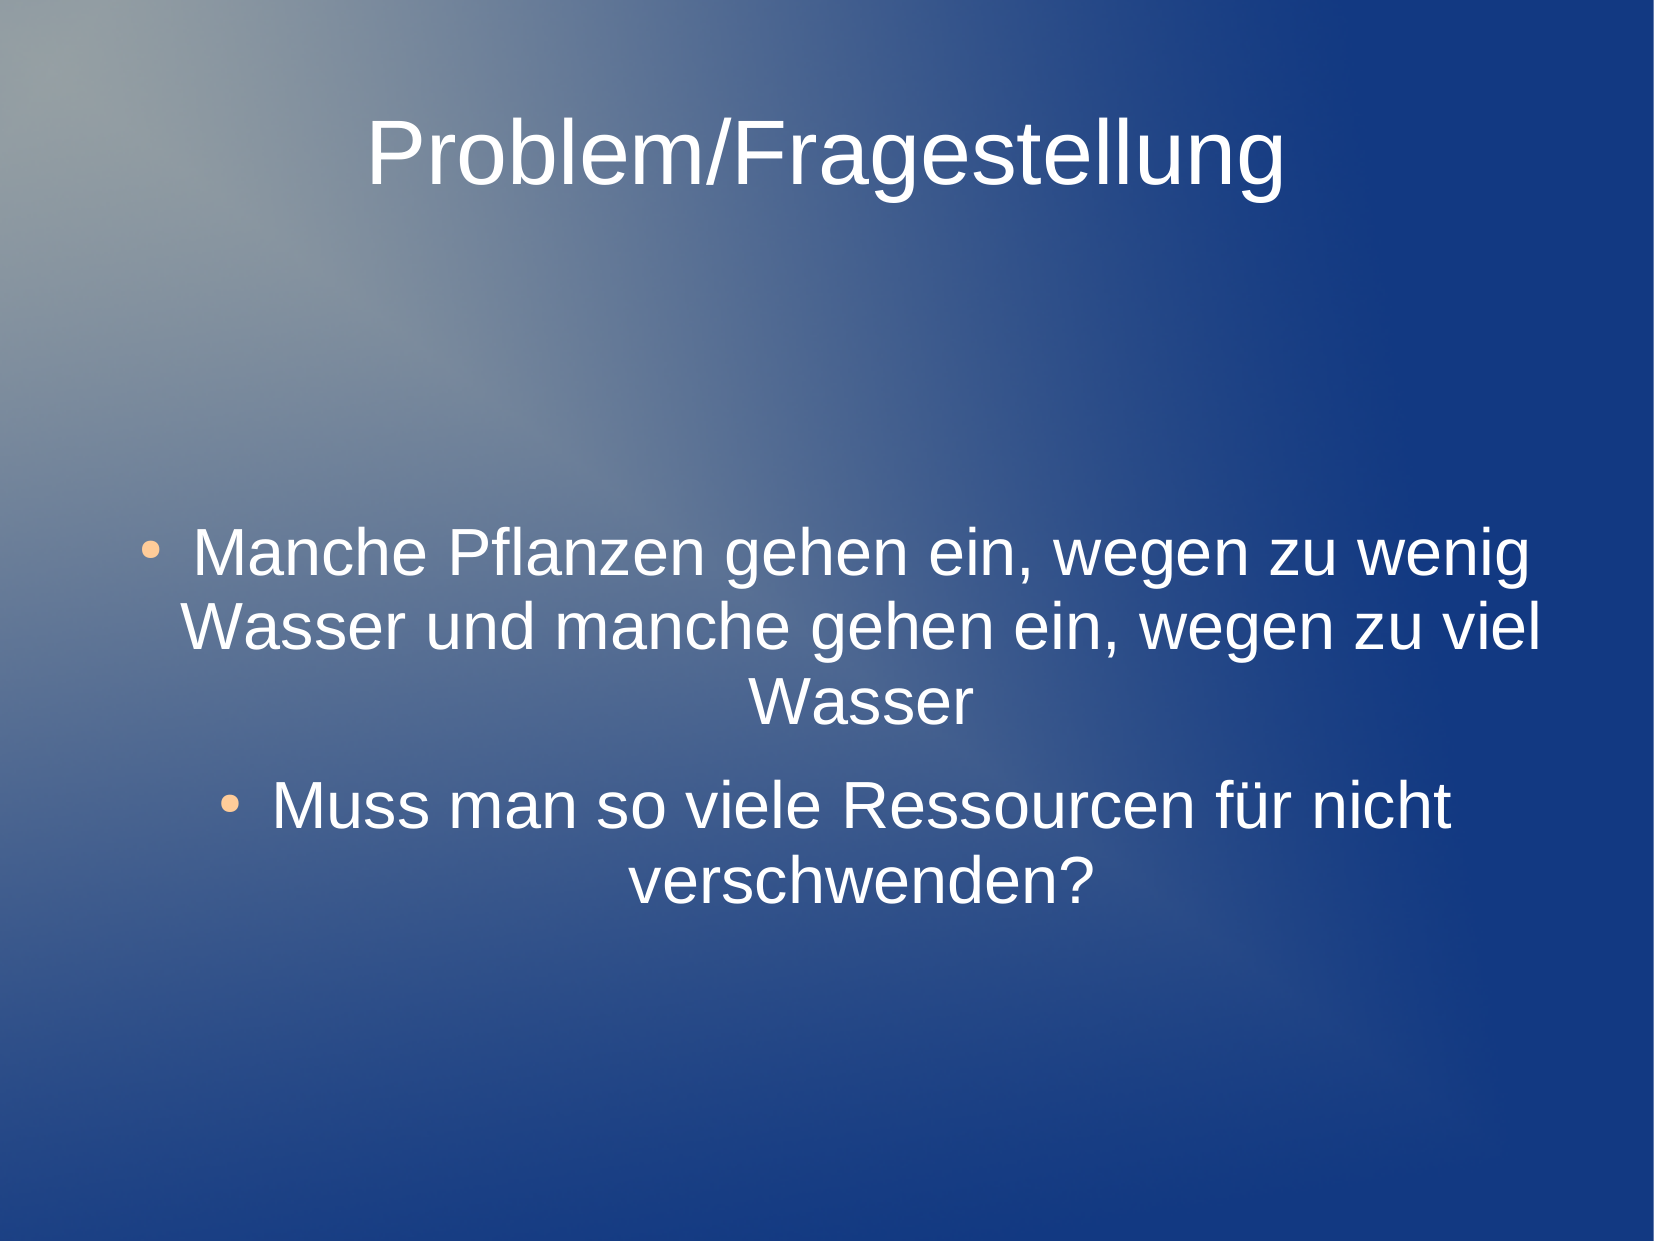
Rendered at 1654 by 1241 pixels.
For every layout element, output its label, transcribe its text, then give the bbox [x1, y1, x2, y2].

list Manche Pflanzen gehen ein, wegen zu wenig Wasser und manche gehen ein, wegen zu viel Wasser Muss man so viele Ressourcen für nicht verschwenden? [82, 254, 1571, 1074]
title Problem/Fragestellung [82, 49, 1571, 254]
picture [0, 0, 1654, 1241]
